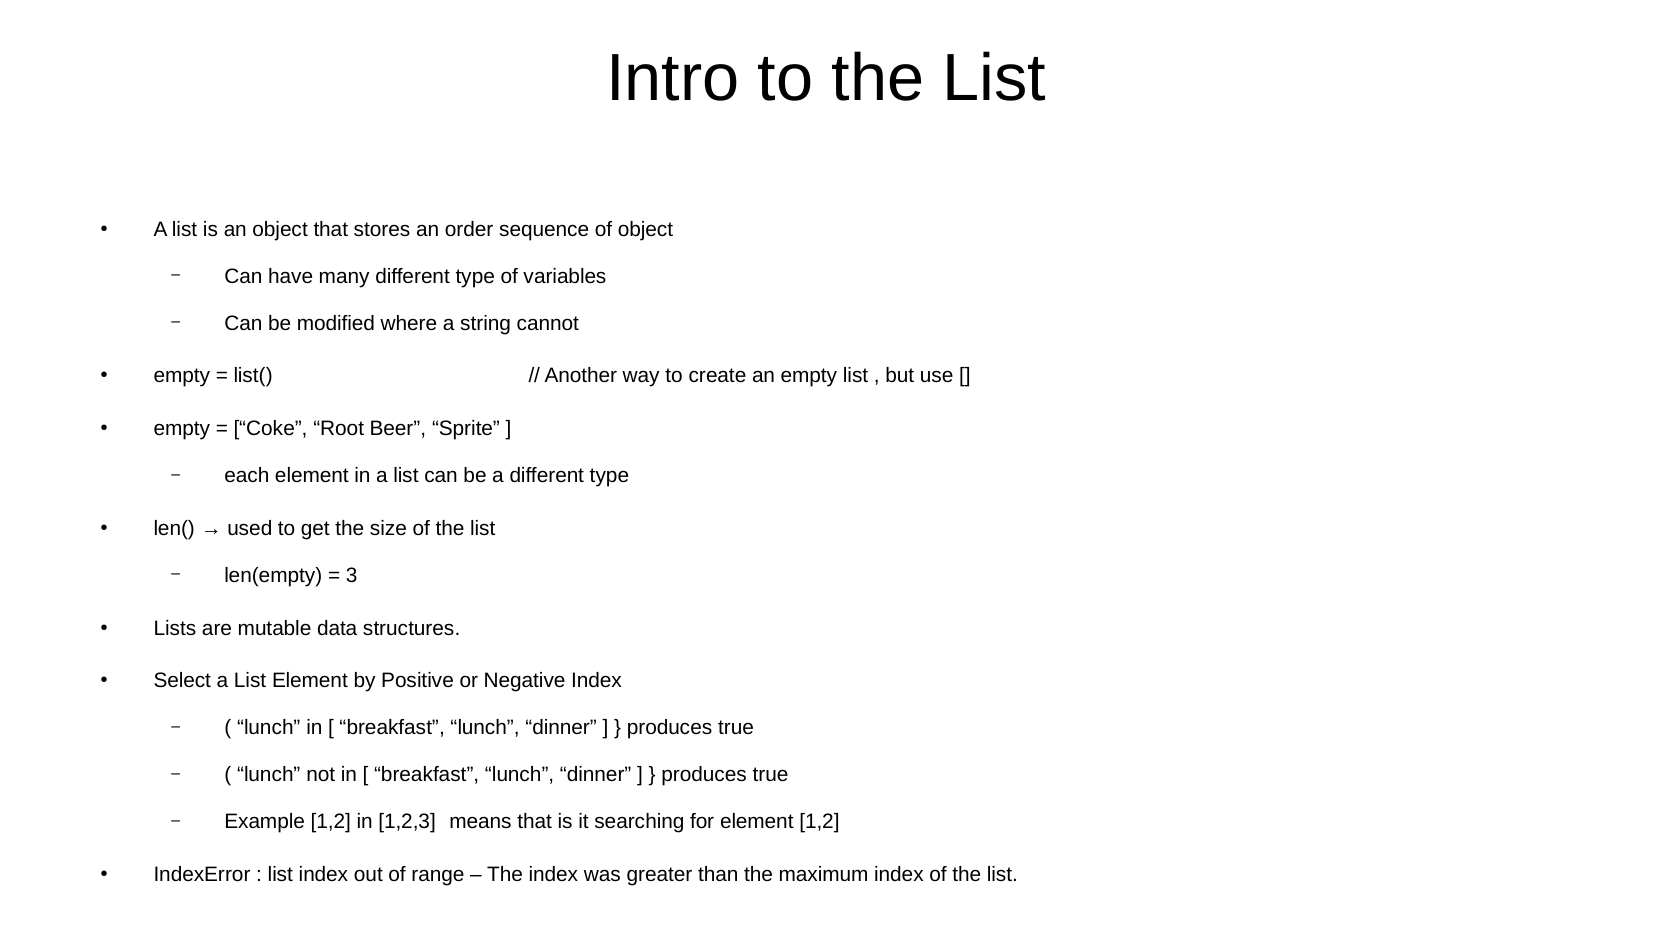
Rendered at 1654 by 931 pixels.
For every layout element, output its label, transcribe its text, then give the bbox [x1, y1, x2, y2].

title Intro to the List [82, 36, 1571, 193]
list A list is an object that stores an order sequence of object Can have many different type of variables Can be modified where a string cannot empty = list() // Another way to create an empty list , but use [] empty = [“Coke”, “Root Beer”, “Sprite” ] each element in a list can be a different type len() → used to get the size of the list len(empty) = 3 Lists are mutable data structures. Select a List Element by Positive or Negative Index ( “lunch” in [ “breakfast”, “lunch”, “dinner” ] } produces true ( “lunch” not in [ “breakfast”, “lunch”, “dinner” ] } produces true Example [1,2] in [1,2,3] means that is it searching for element [1,2] IndexError : list index out of range – The index was greater than the maximum index of the list. [82, 217, 1576, 916]
